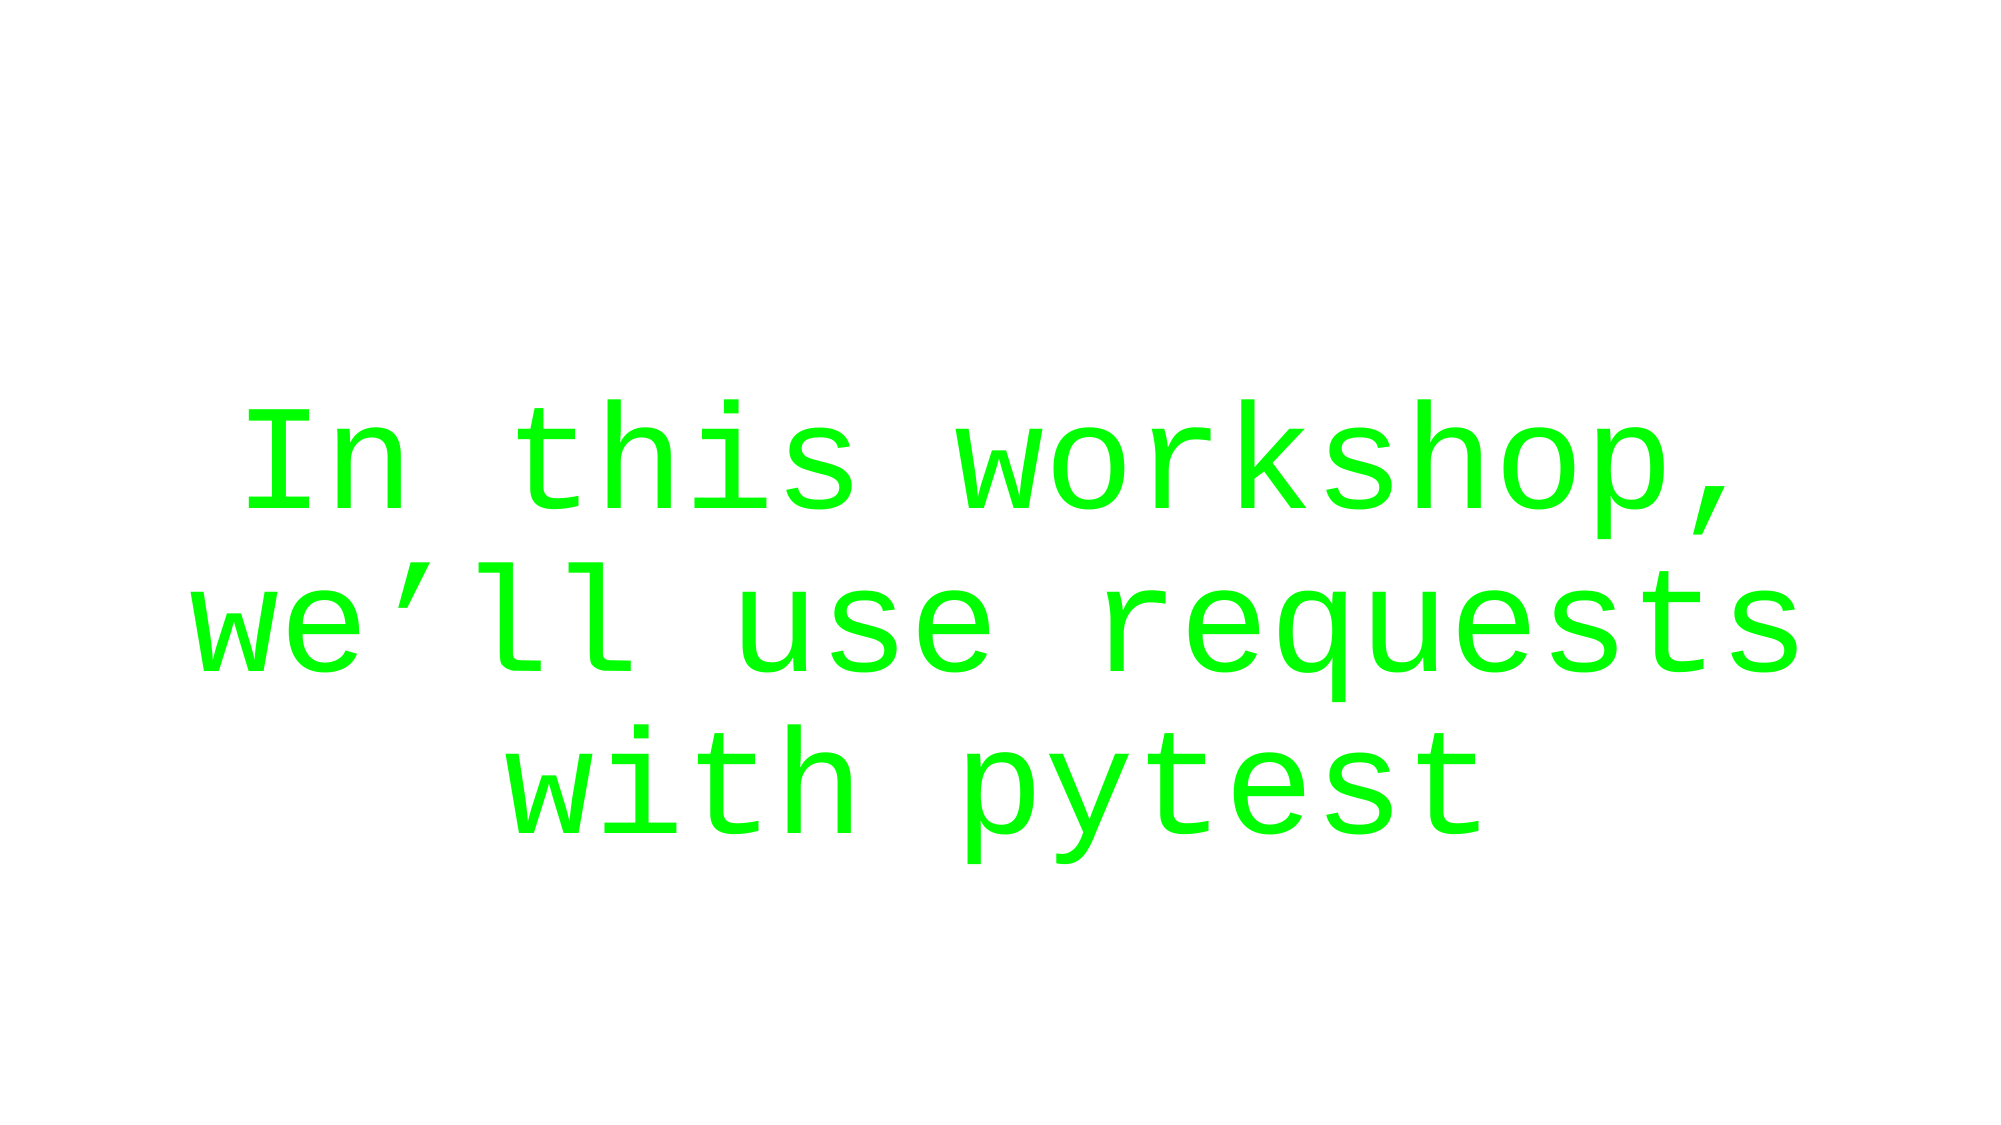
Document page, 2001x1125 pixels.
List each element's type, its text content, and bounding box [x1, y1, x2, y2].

title In this workshop, we’ll use requests with pytest [0, 371, 2000, 761]
